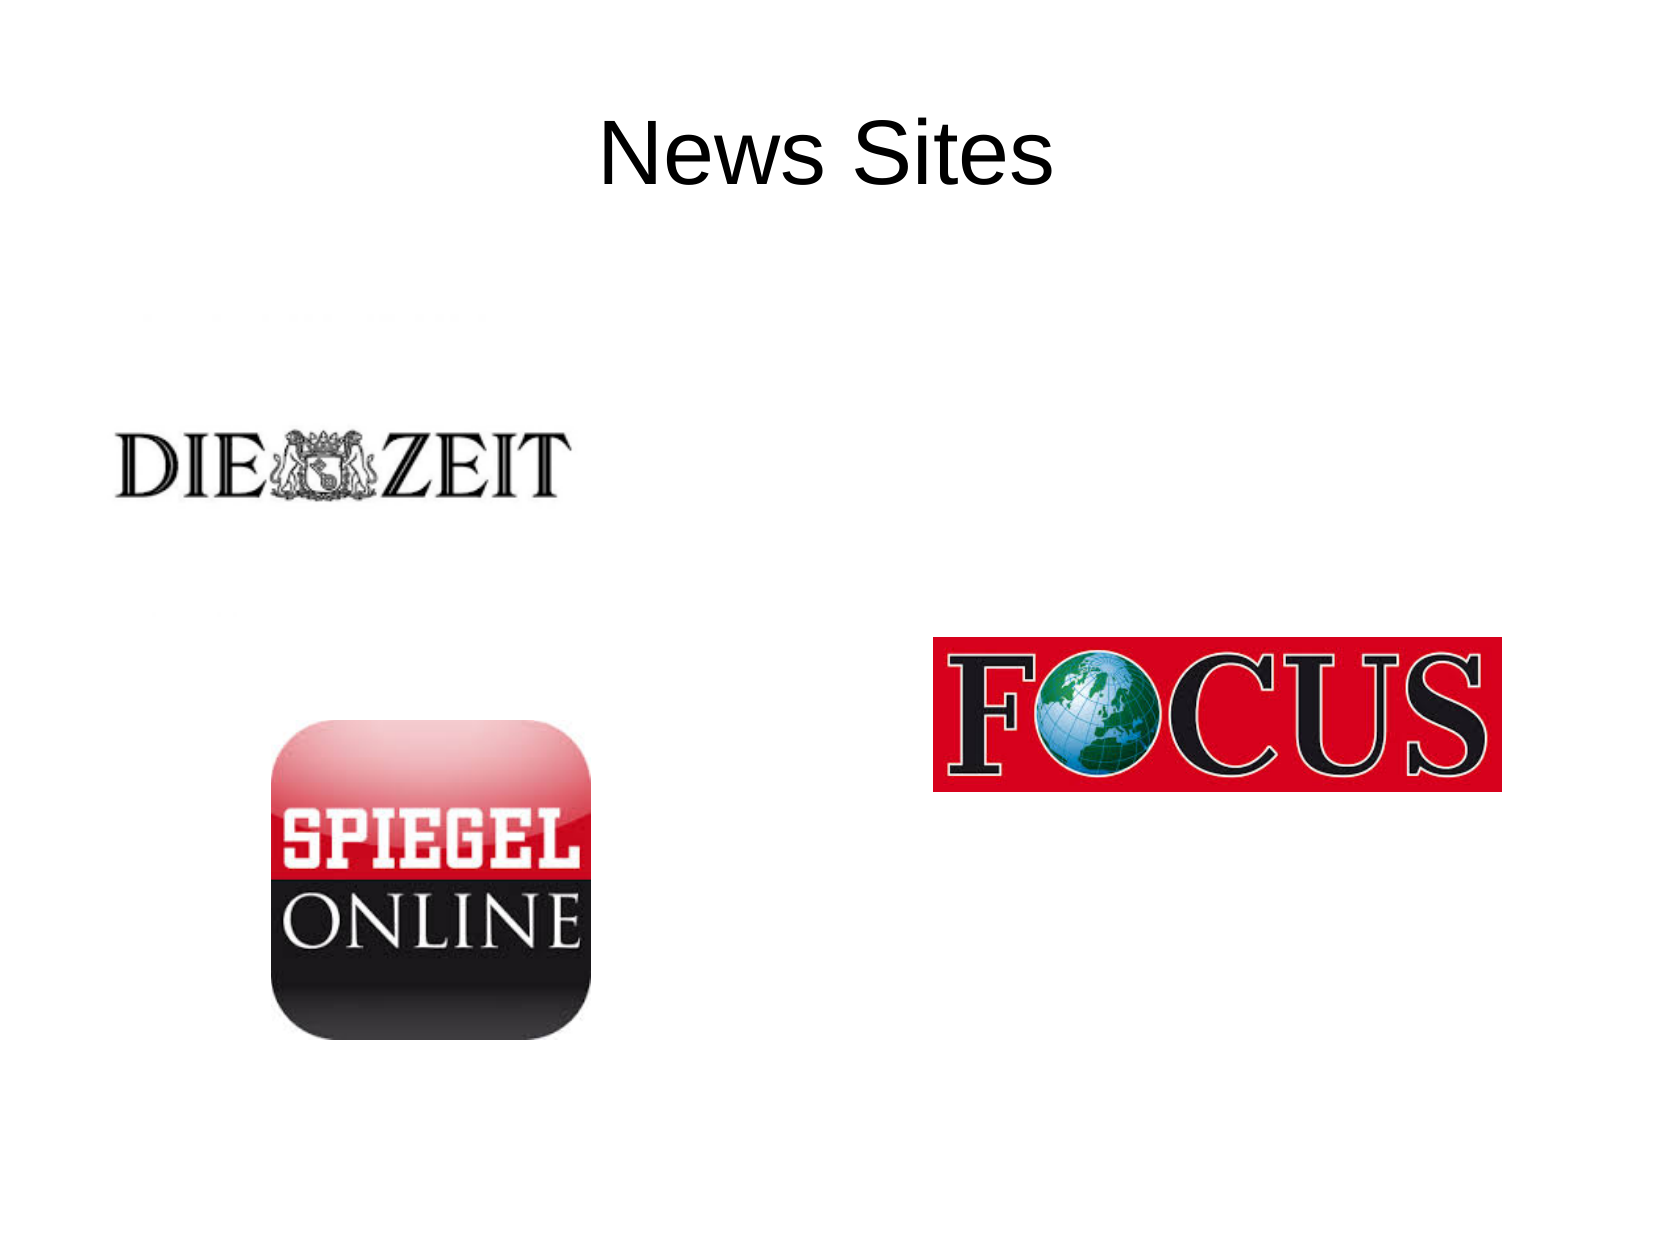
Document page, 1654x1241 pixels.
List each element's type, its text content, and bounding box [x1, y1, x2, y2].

picture [74, 314, 615, 617]
title News Sites [82, 49, 1571, 257]
picture [271, 720, 591, 1040]
picture [933, 637, 1502, 792]
